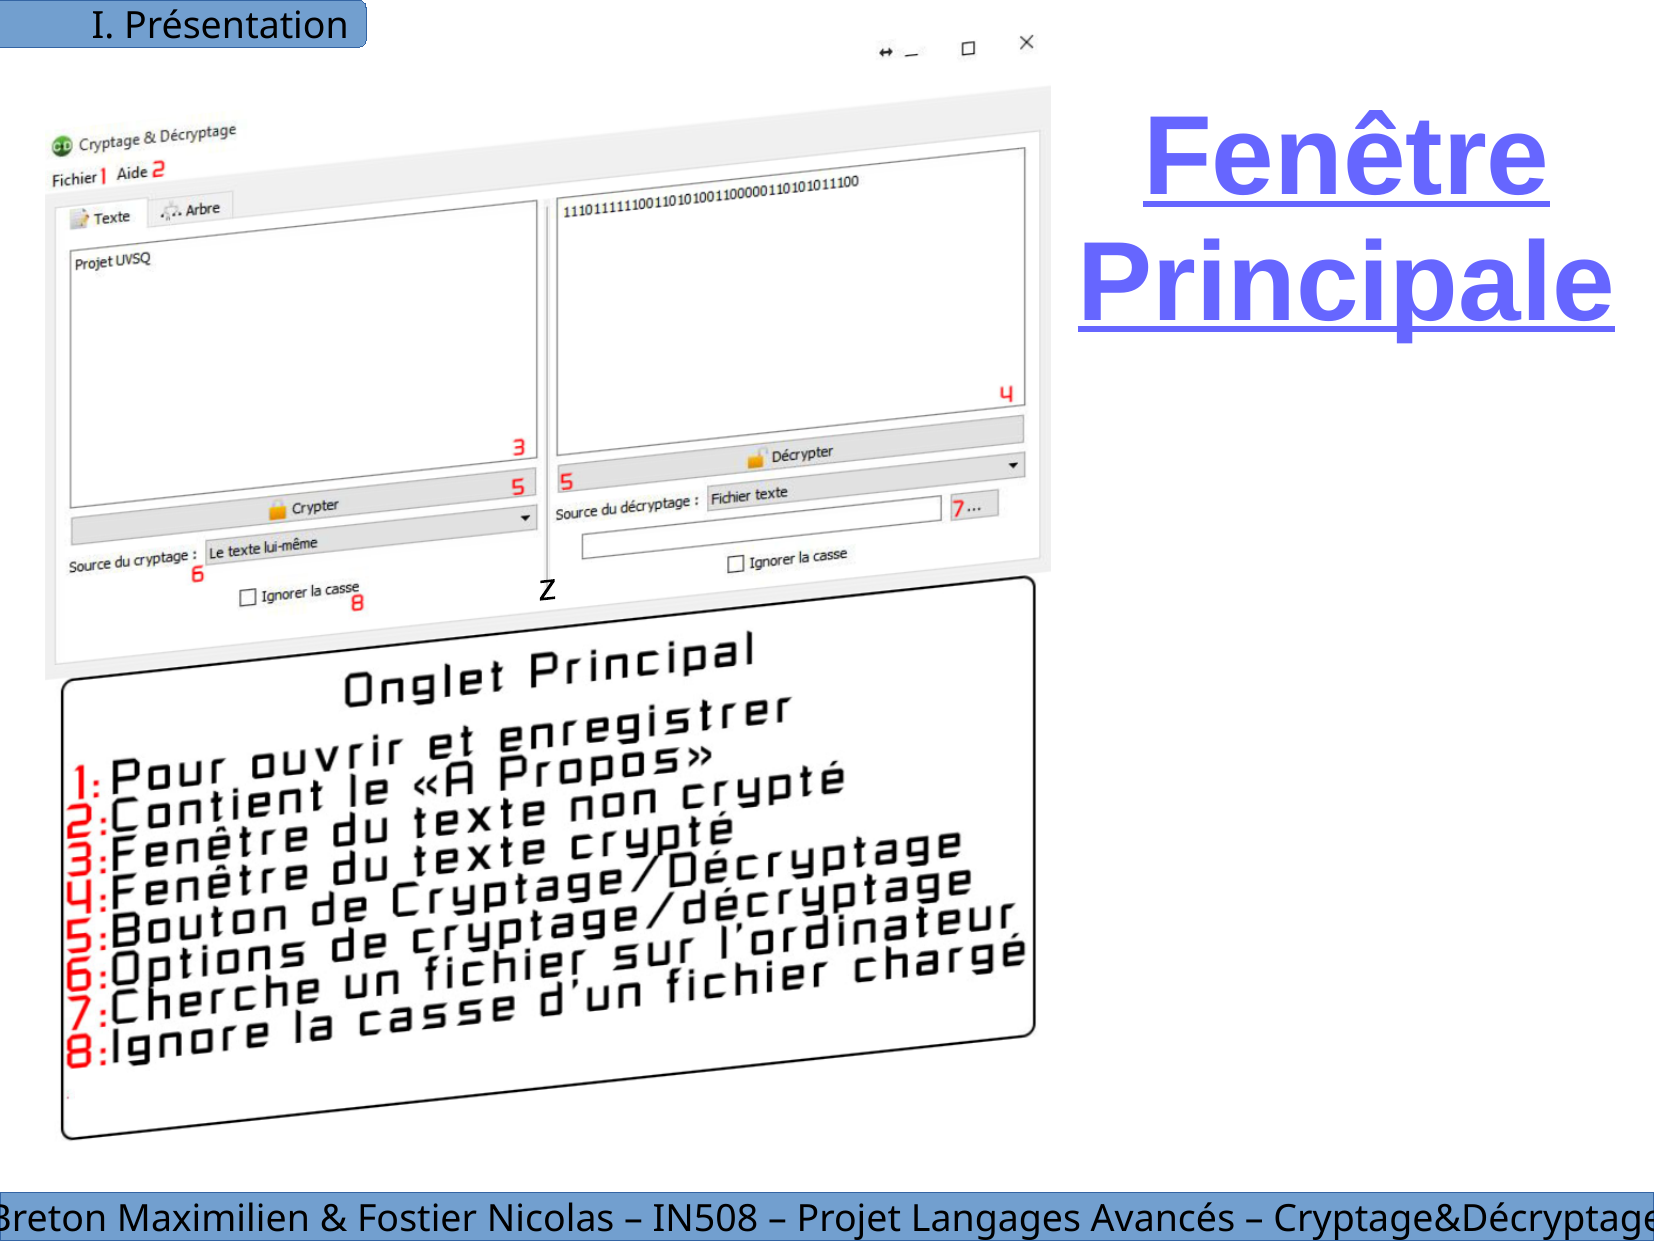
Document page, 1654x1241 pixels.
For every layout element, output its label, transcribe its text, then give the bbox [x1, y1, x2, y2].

text_box Breton Maximilien & Fostier Nicolas – IN508 – Projet Langages Avancés – Cryptage&Décryptage [0, 1192, 1654, 1241]
picture [44, 21, 1051, 1153]
text_box Fenêtre Principale [1062, 85, 1654, 603]
text_box I. Présentation [0, 0, 367, 48]
